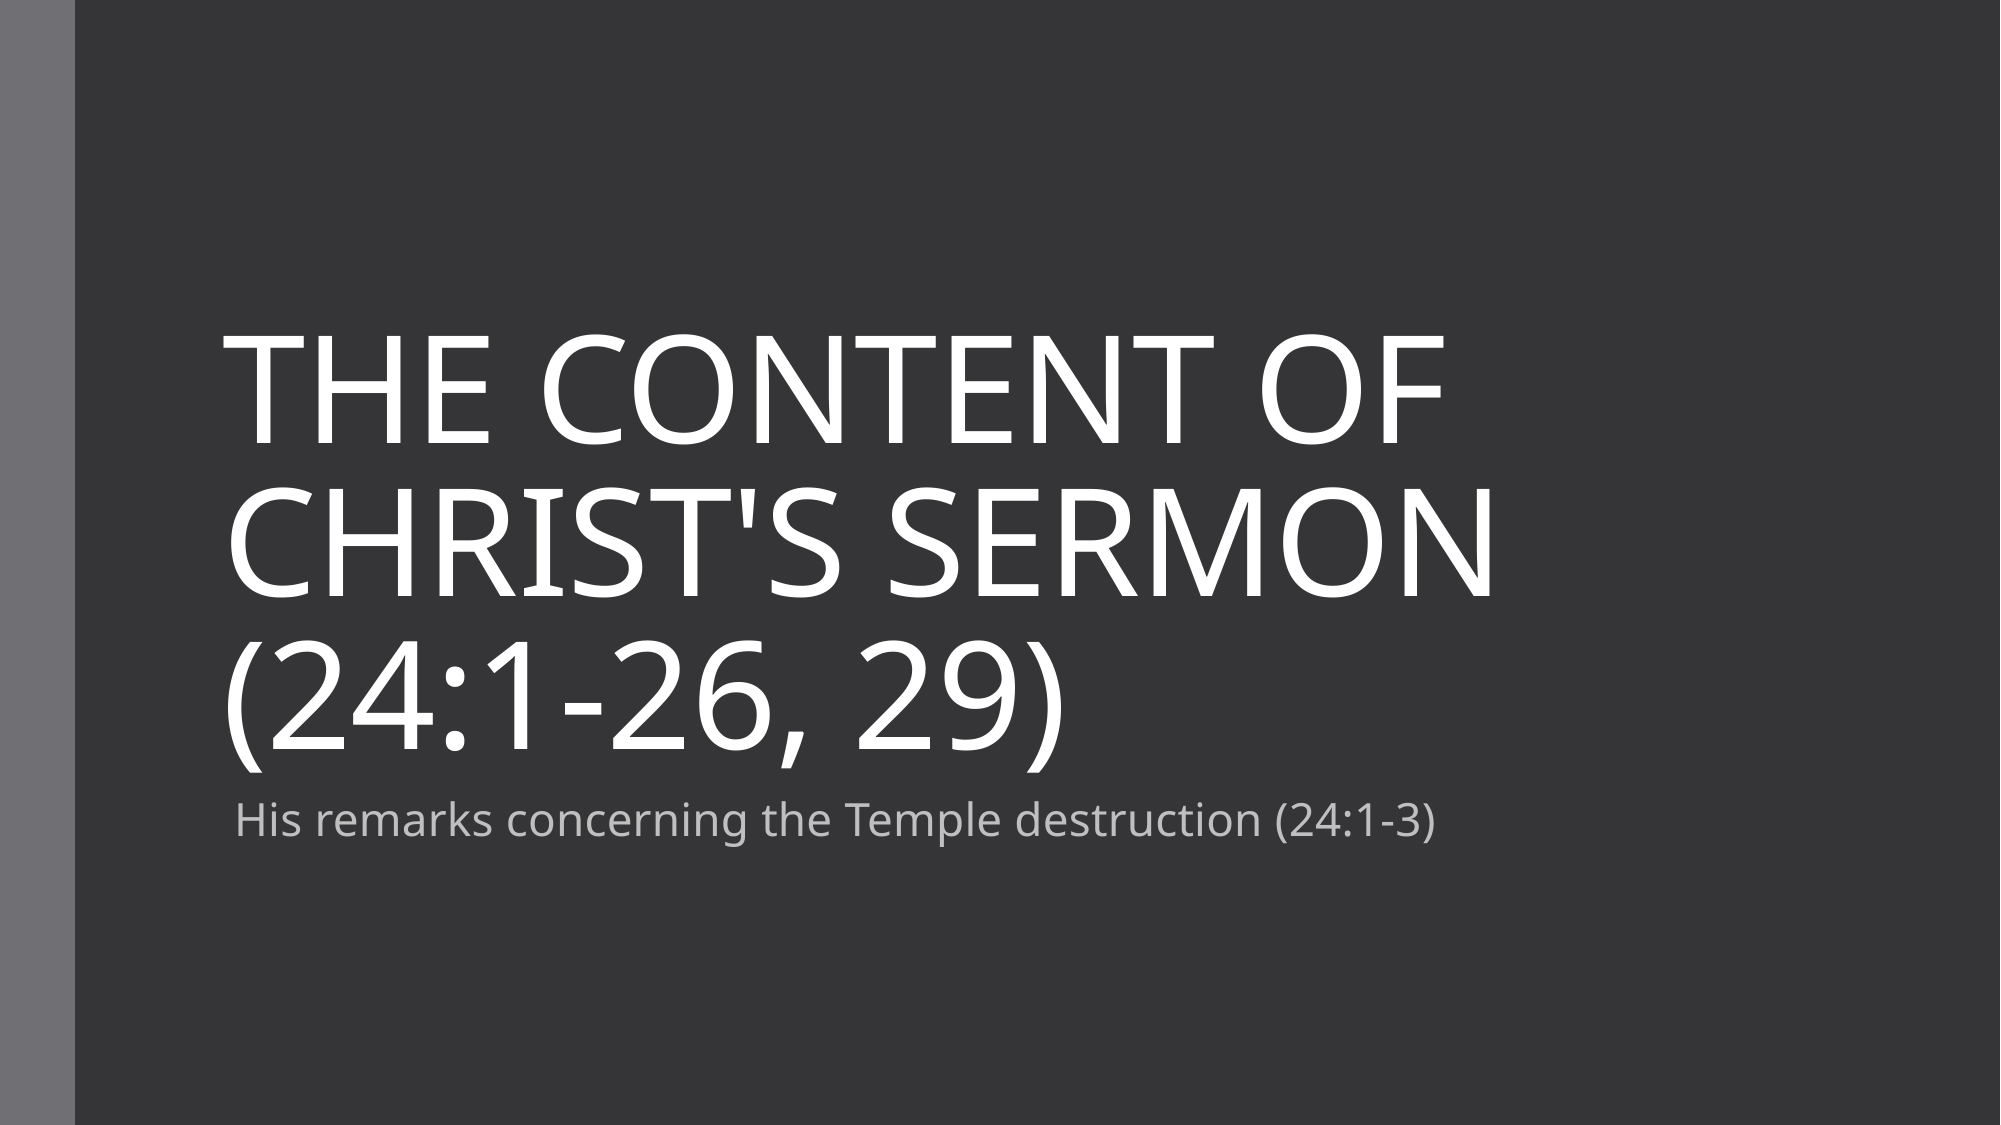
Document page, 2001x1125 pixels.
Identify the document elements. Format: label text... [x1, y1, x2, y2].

title THE CONTENT OF CHRIST'S SERMON (24:1-26, 29) [206, 124, 1752, 787]
subtitle His remarks concerning the Temple destruction (24:1-3) [206, 787, 1752, 1066]
